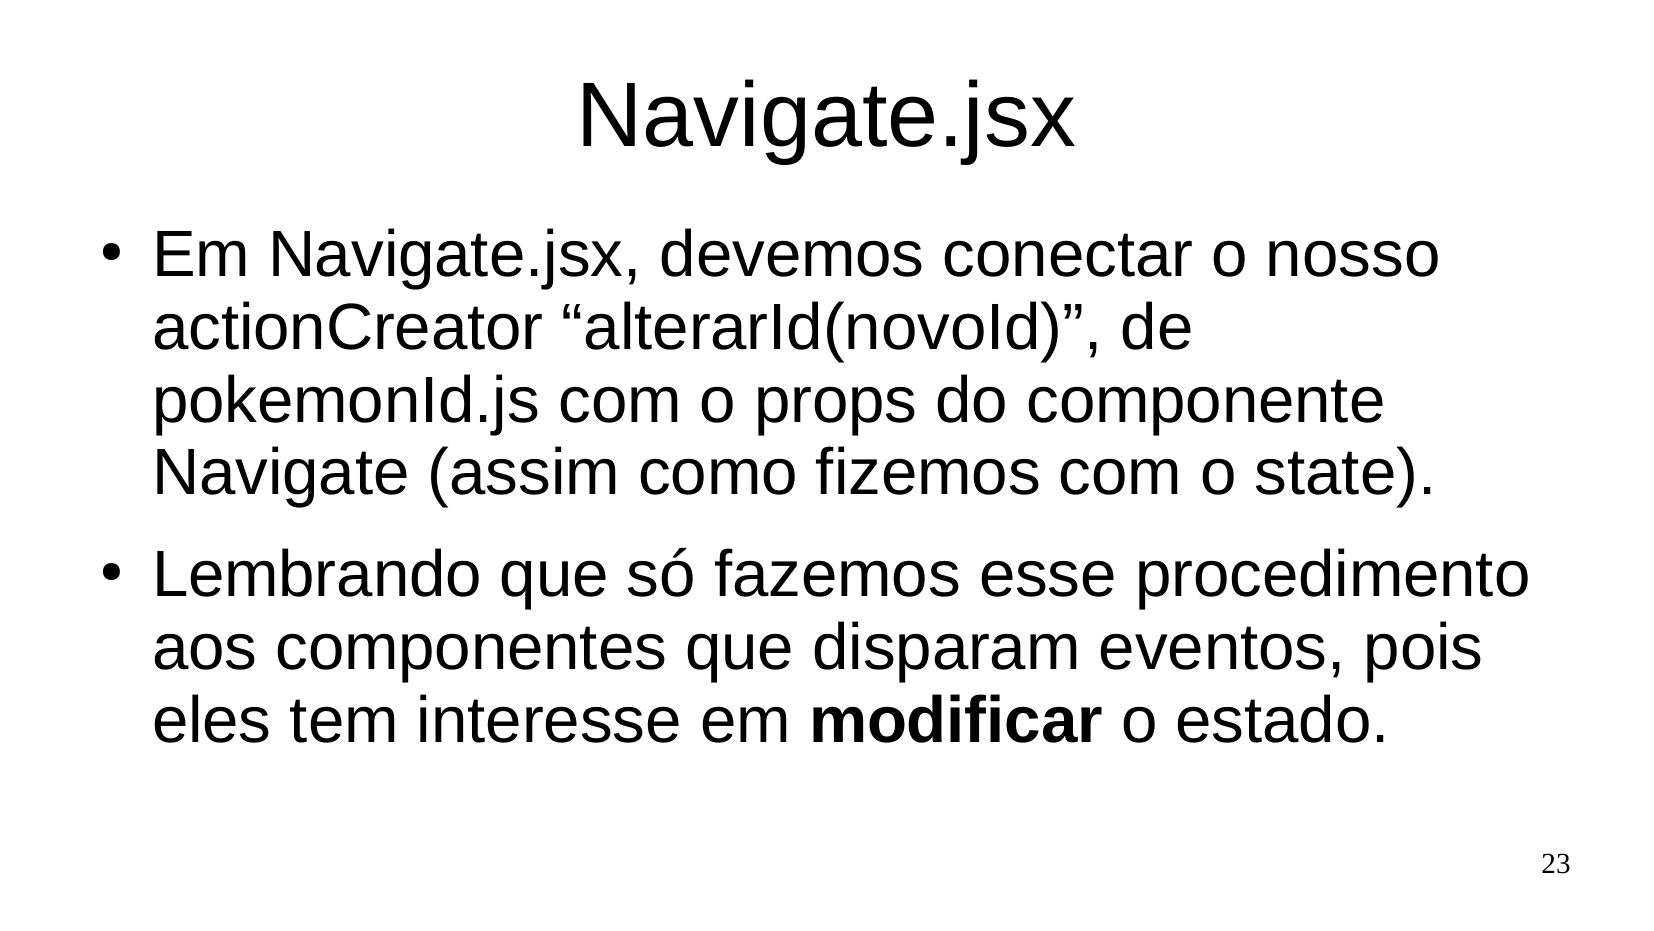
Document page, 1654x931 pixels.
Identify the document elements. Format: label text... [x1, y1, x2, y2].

list Em Navigate.jsx, devemos conectar o nosso actionCreator “alterarId(novoId)”, de pokemonId.js com o props do componente Navigate (assim como fizemos com o state). Lembrando que só fazemos esse procedimento aos componentes que disparam eventos, pois eles tem interesse em modificar o estado. [82, 217, 1571, 758]
title Navigate.jsx [82, 37, 1571, 193]
